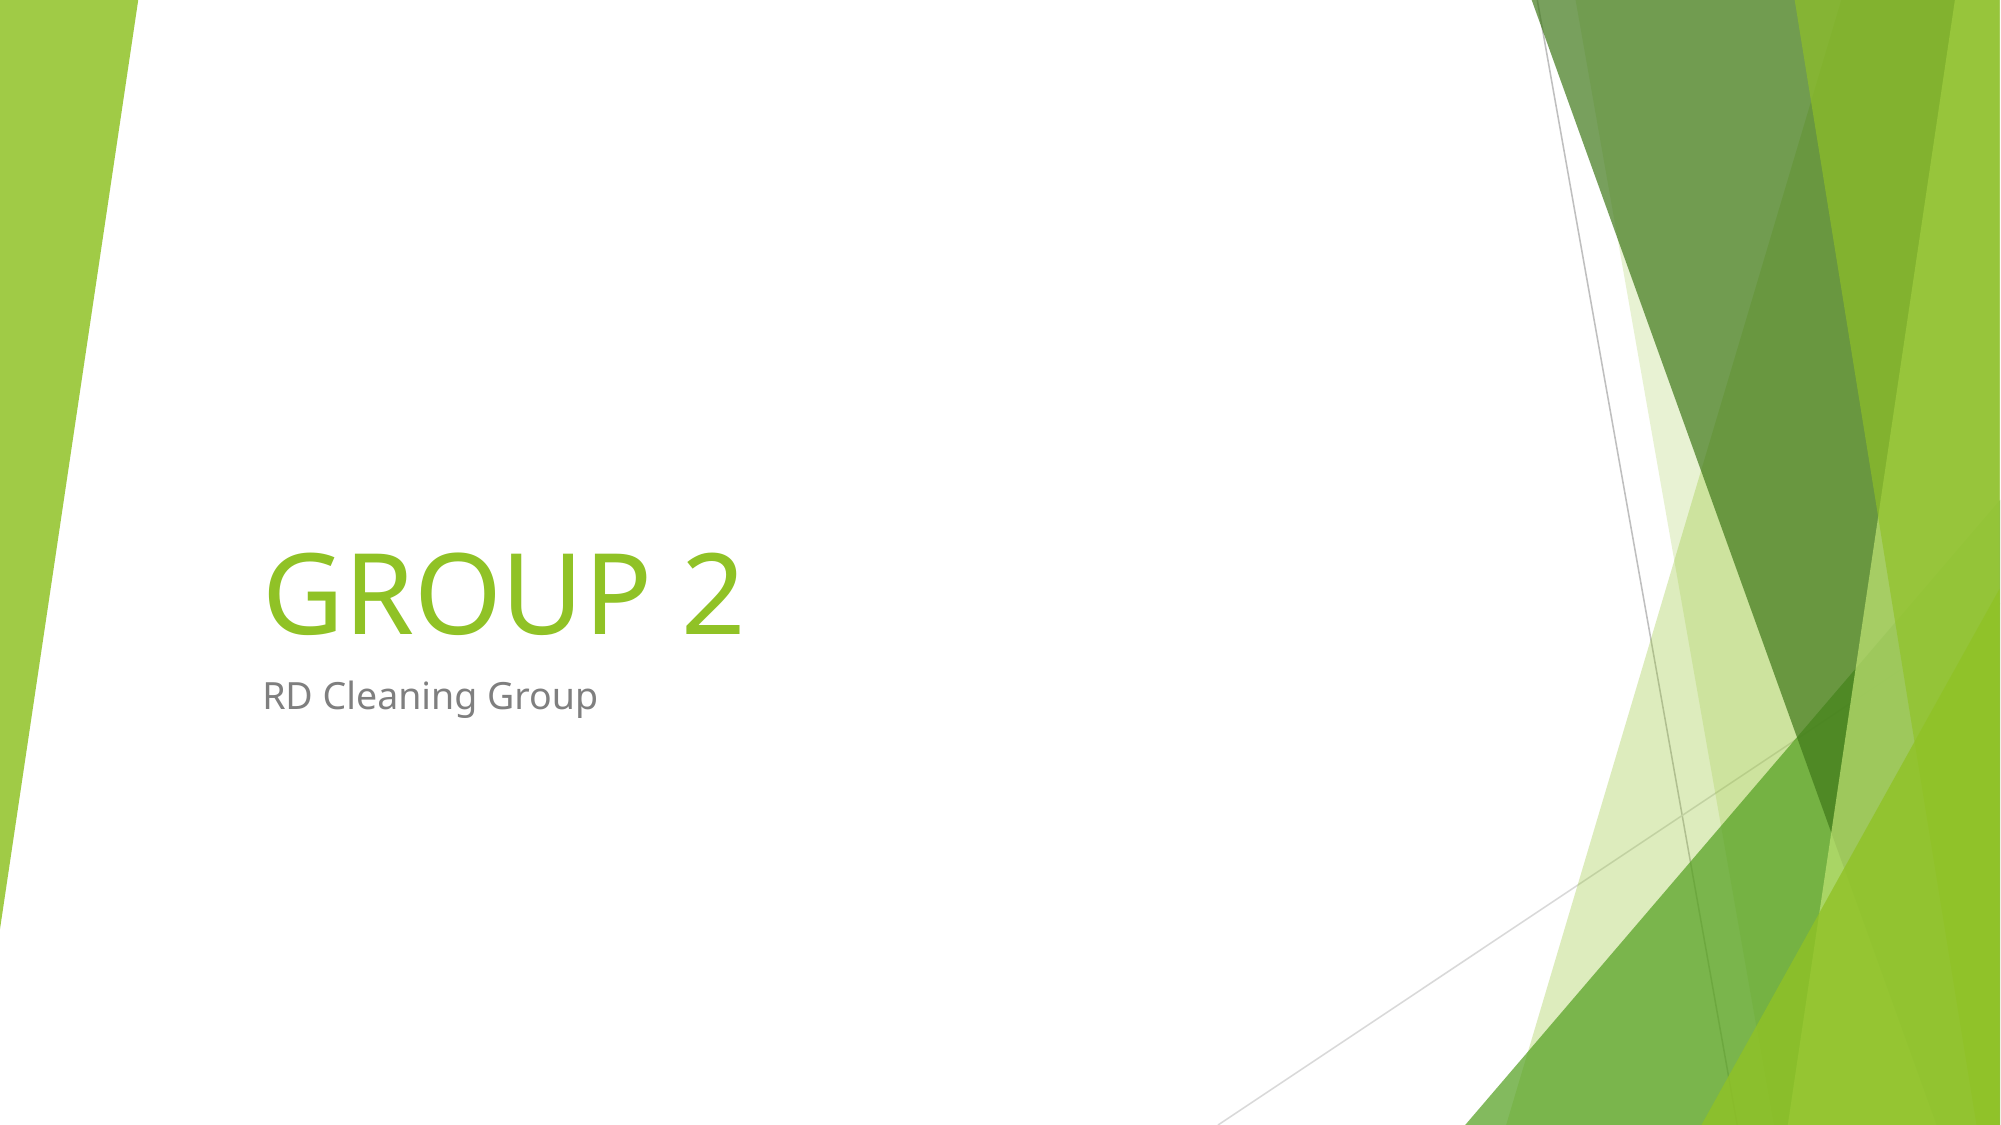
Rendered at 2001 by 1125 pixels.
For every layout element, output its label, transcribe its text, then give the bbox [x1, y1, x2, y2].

title GROUP 2 [247, 394, 1522, 664]
subtitle RD Cleaning Group [247, 664, 1522, 845]
